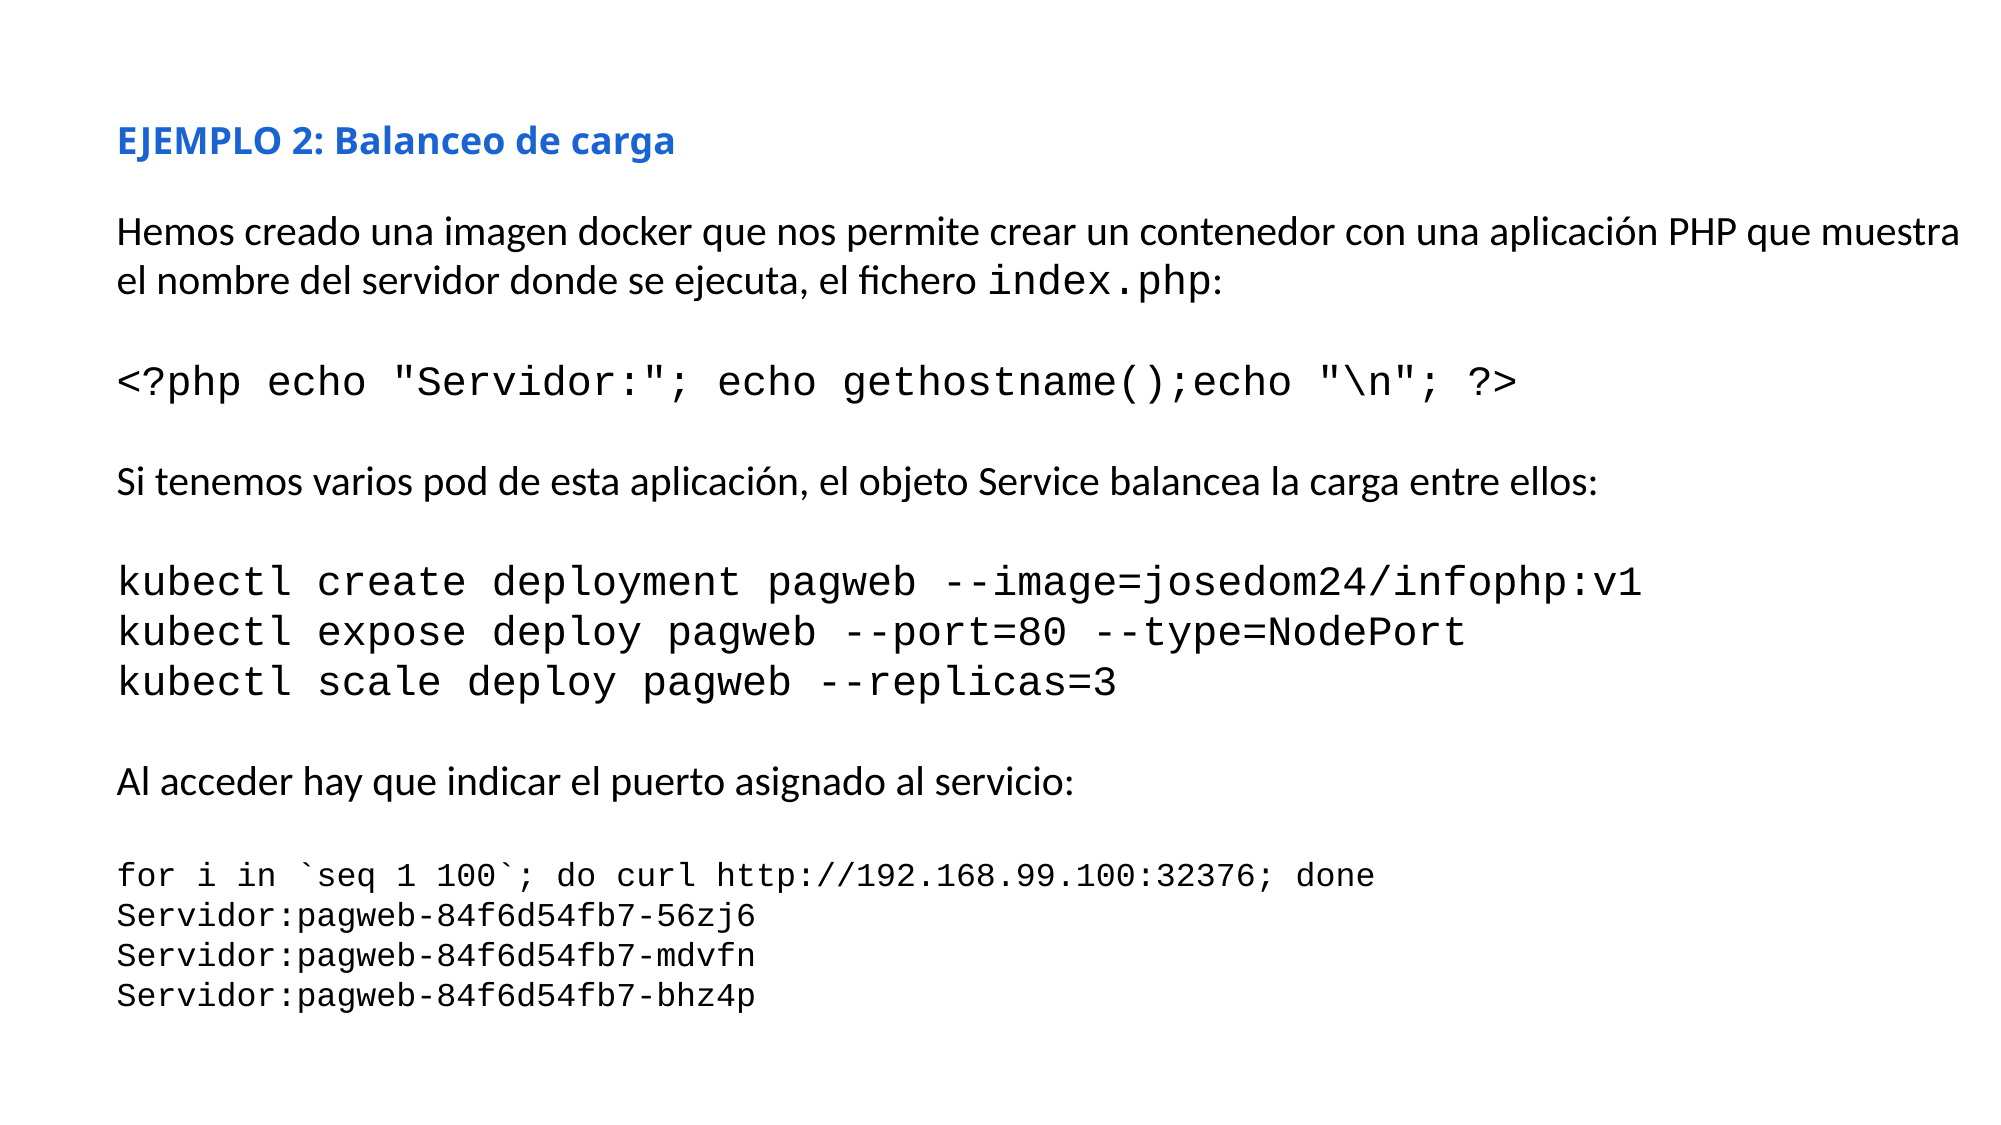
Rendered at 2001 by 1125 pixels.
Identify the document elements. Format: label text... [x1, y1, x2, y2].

text_box Hemos creado una imagen docker que nos permite crear un contenedor con una aplicación PHP que muestra el nombre del servidor donde se ejecuta, el fichero index.php: <?php echo "Servidor:"; echo gethostname();echo "\n"; ?> Si tenemos varios pod de esta aplicación, el objeto Service balancea la carga entre ellos: kubectl create deployment pagweb --image=josedom24/infophp:v1 kubectl expose deploy pagweb --port=80 --type=NodePort kubectl scale deploy pagweb --replicas=3 Al acceder hay que indicar el puerto asignado al servicio: for i in `seq 1 100`; do curl http://192.168.99.100:32376; done Servidor:pagweb-84f6d54fb7-56zj6 Servidor:pagweb-84f6d54fb7-mdvfn Servidor:pagweb-84f6d54fb7-bhz4p [101, 195, 1977, 408]
text_box EJEMPLO 2: Balanceo de carga [101, 110, 934, 170]
